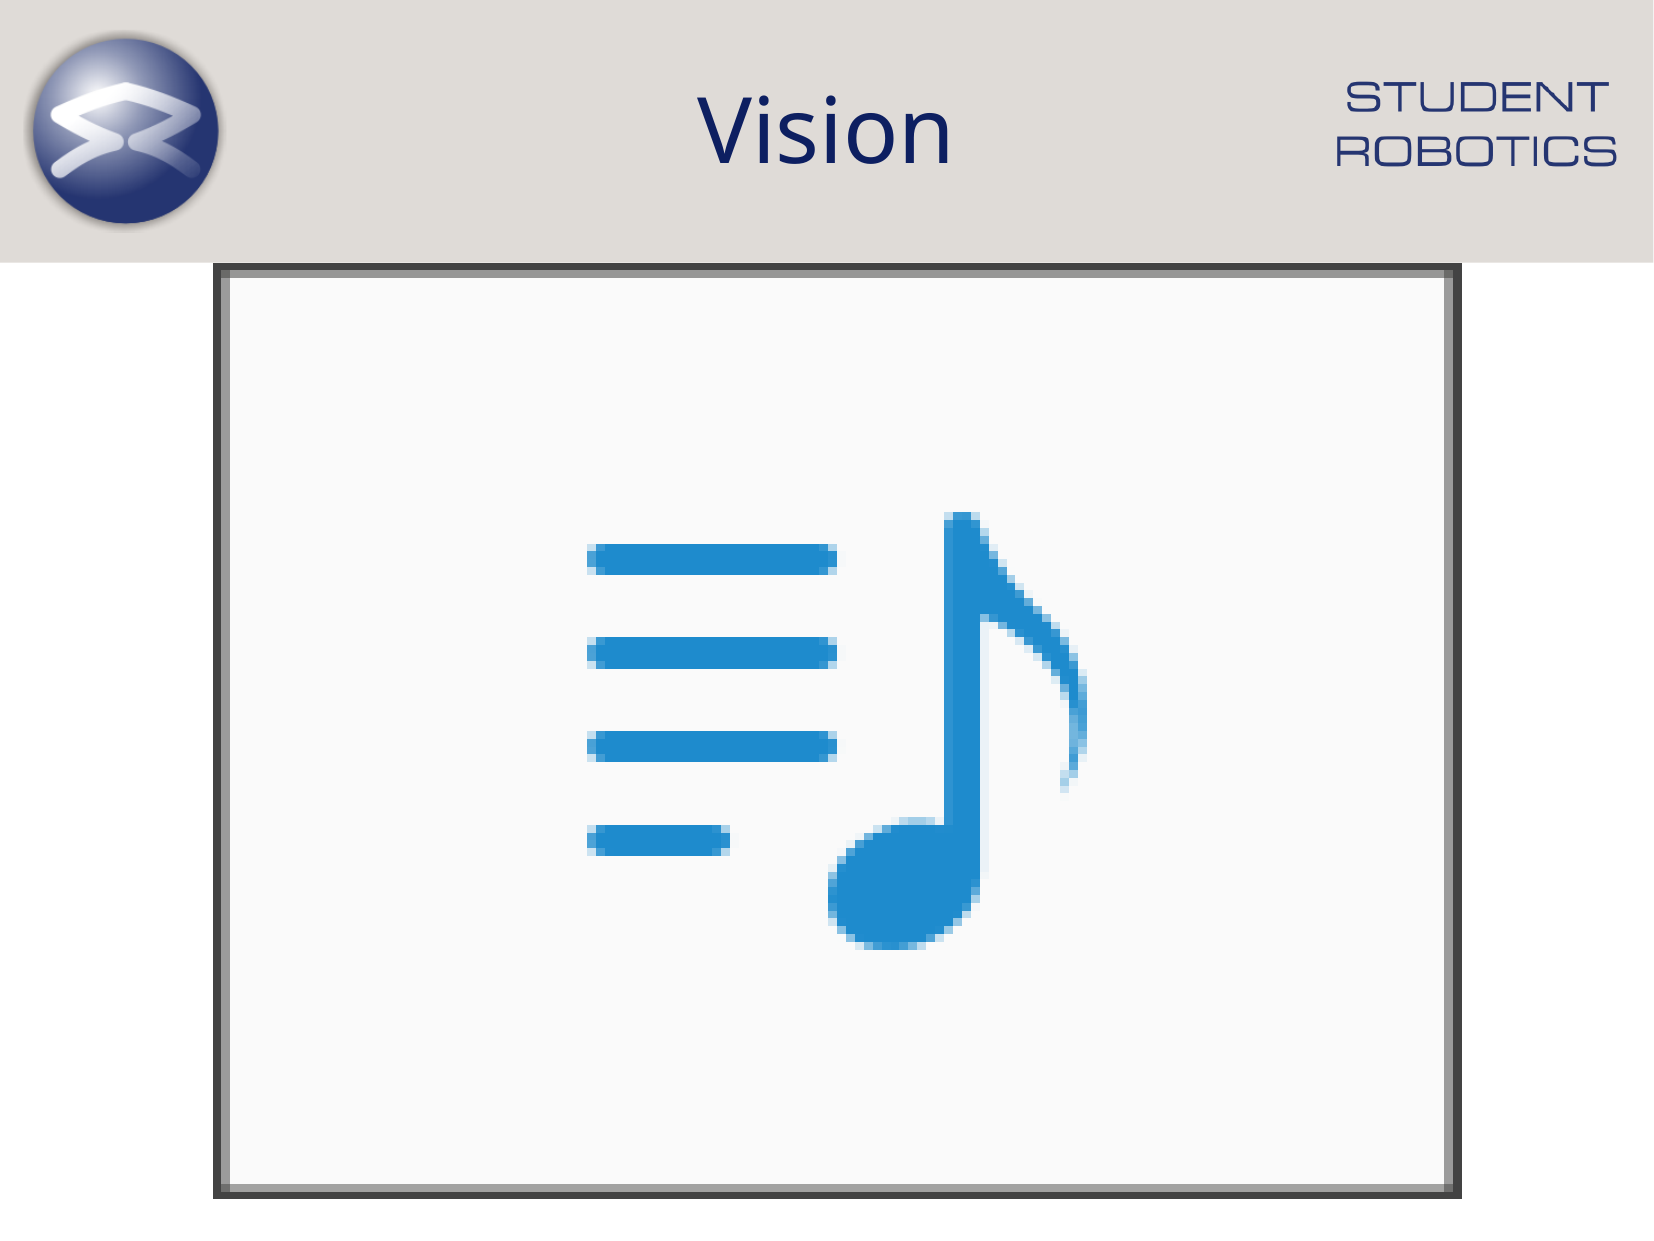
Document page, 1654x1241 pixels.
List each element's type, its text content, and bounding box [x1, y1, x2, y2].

text_box [212, 262, 1463, 1201]
picture [1571, 68, 1633, 174]
picture [9, 19, 82, 245]
title Vision [82, 7, 1571, 250]
